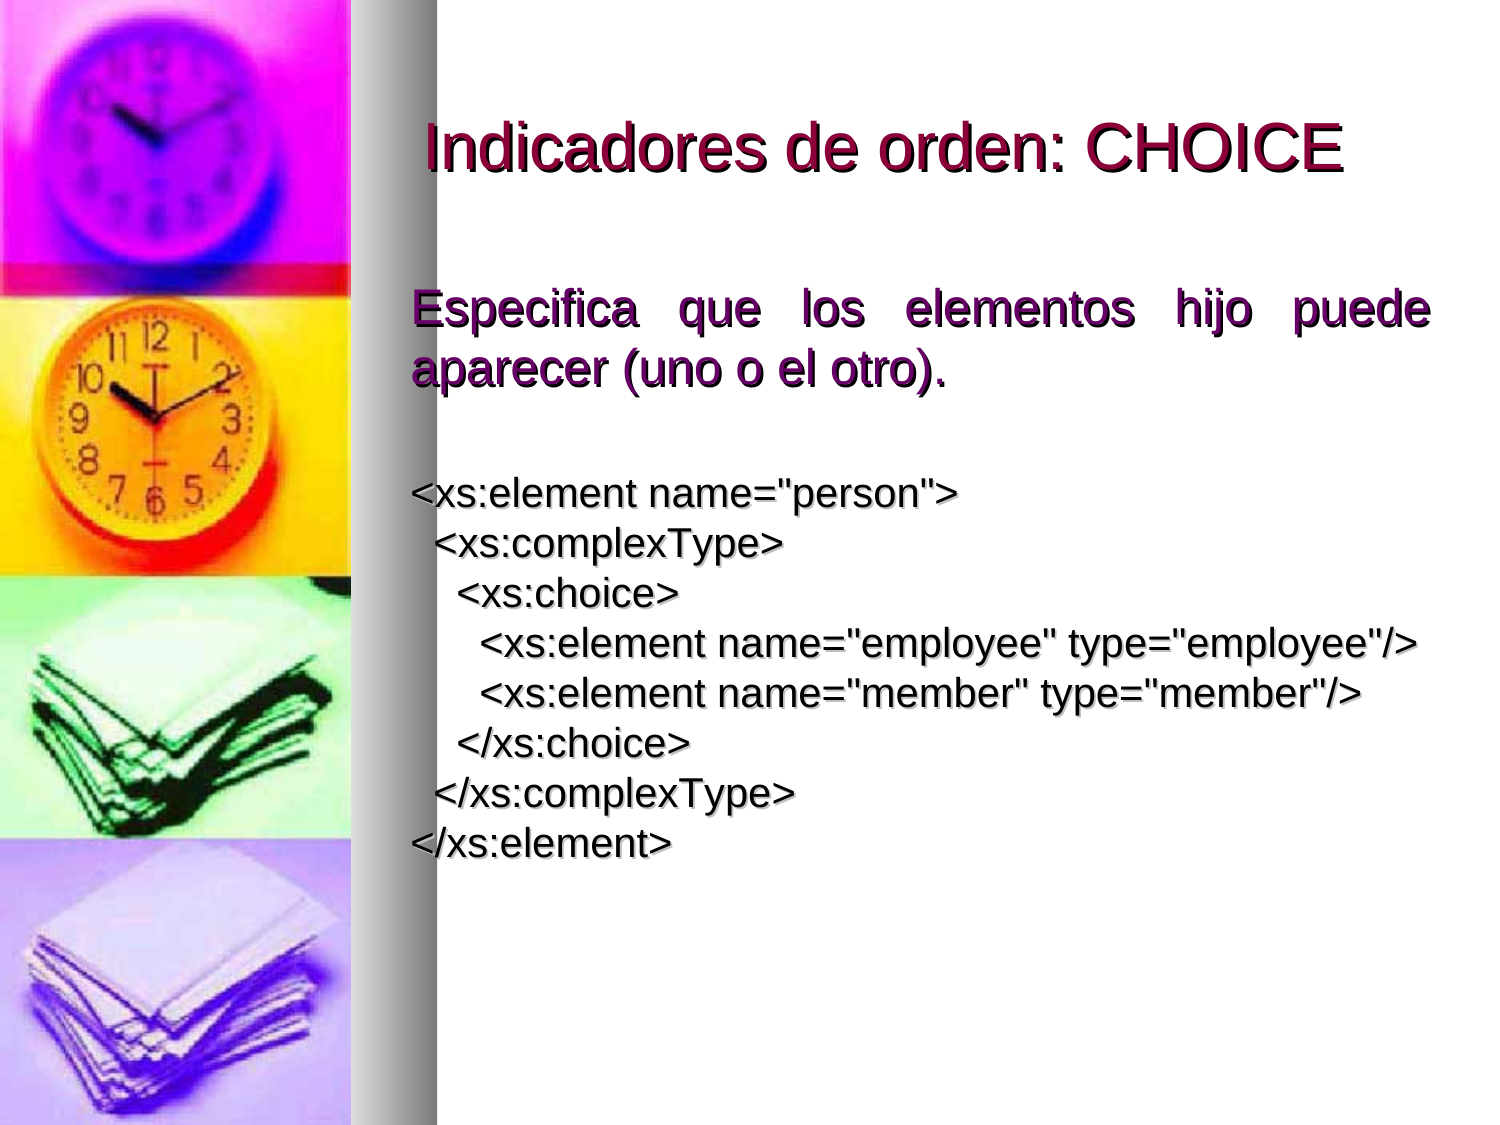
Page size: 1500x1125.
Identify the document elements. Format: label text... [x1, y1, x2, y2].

list Especifica que los elementos hijo puede aparecer (uno o el otro). <xs:element name="person"> <xs:complexType> <xs:choice> <xs:element name="employee" type="employee"/> <xs:element name="member" type="member"/> </xs:choice> </xs:complexType> </xs:element> [395, 267, 1446, 1005]
picture [0, 0, 351, 1125]
title Indicadores de orden: CHOICE [407, 42, 1458, 243]
